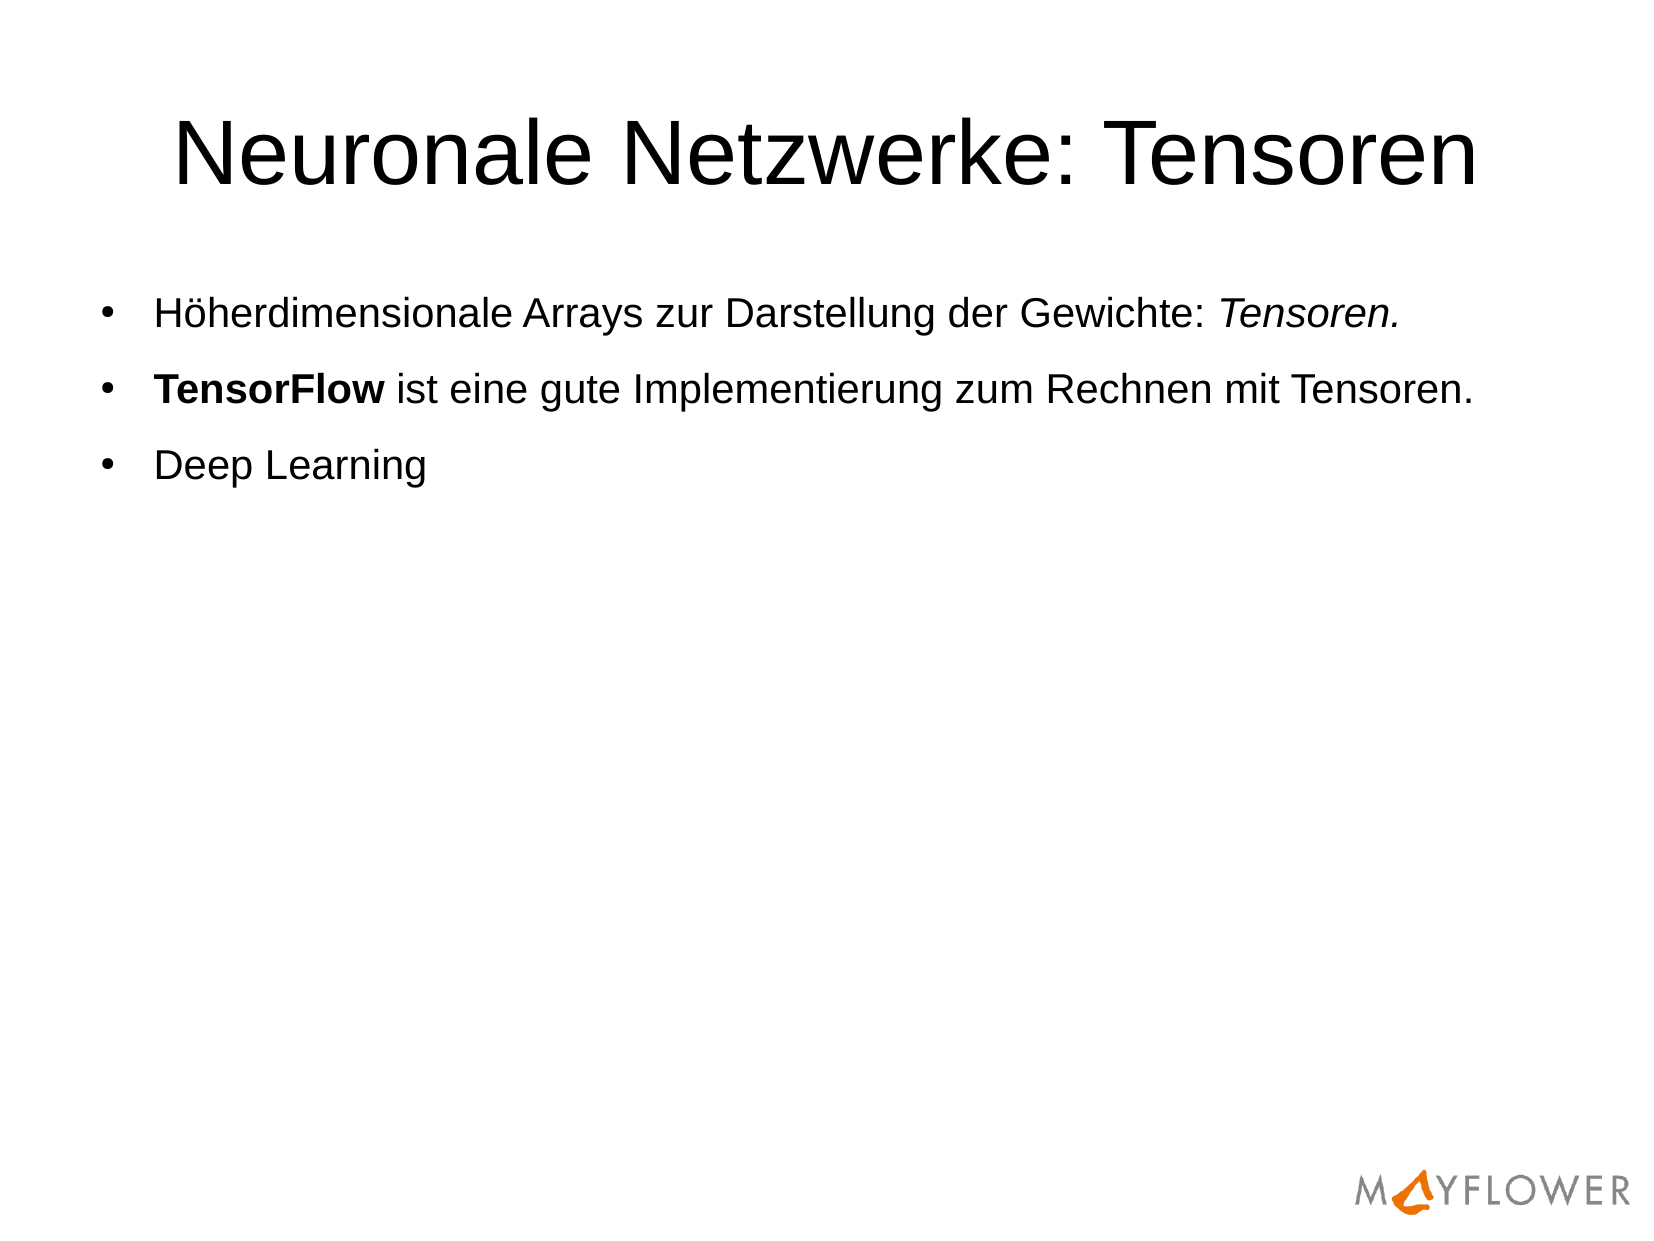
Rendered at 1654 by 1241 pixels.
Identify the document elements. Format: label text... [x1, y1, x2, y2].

picture [1355, 1169, 1630, 1215]
list Höherdimensionale Arrays zur Darstellung der Gewichte: Tensoren. TensorFlow ist eine gute Implementierung zum Rechnen mit Tensoren. Deep Learning [82, 290, 1571, 1010]
title Neuronale Netzwerke: Tensoren [82, 49, 1571, 257]
